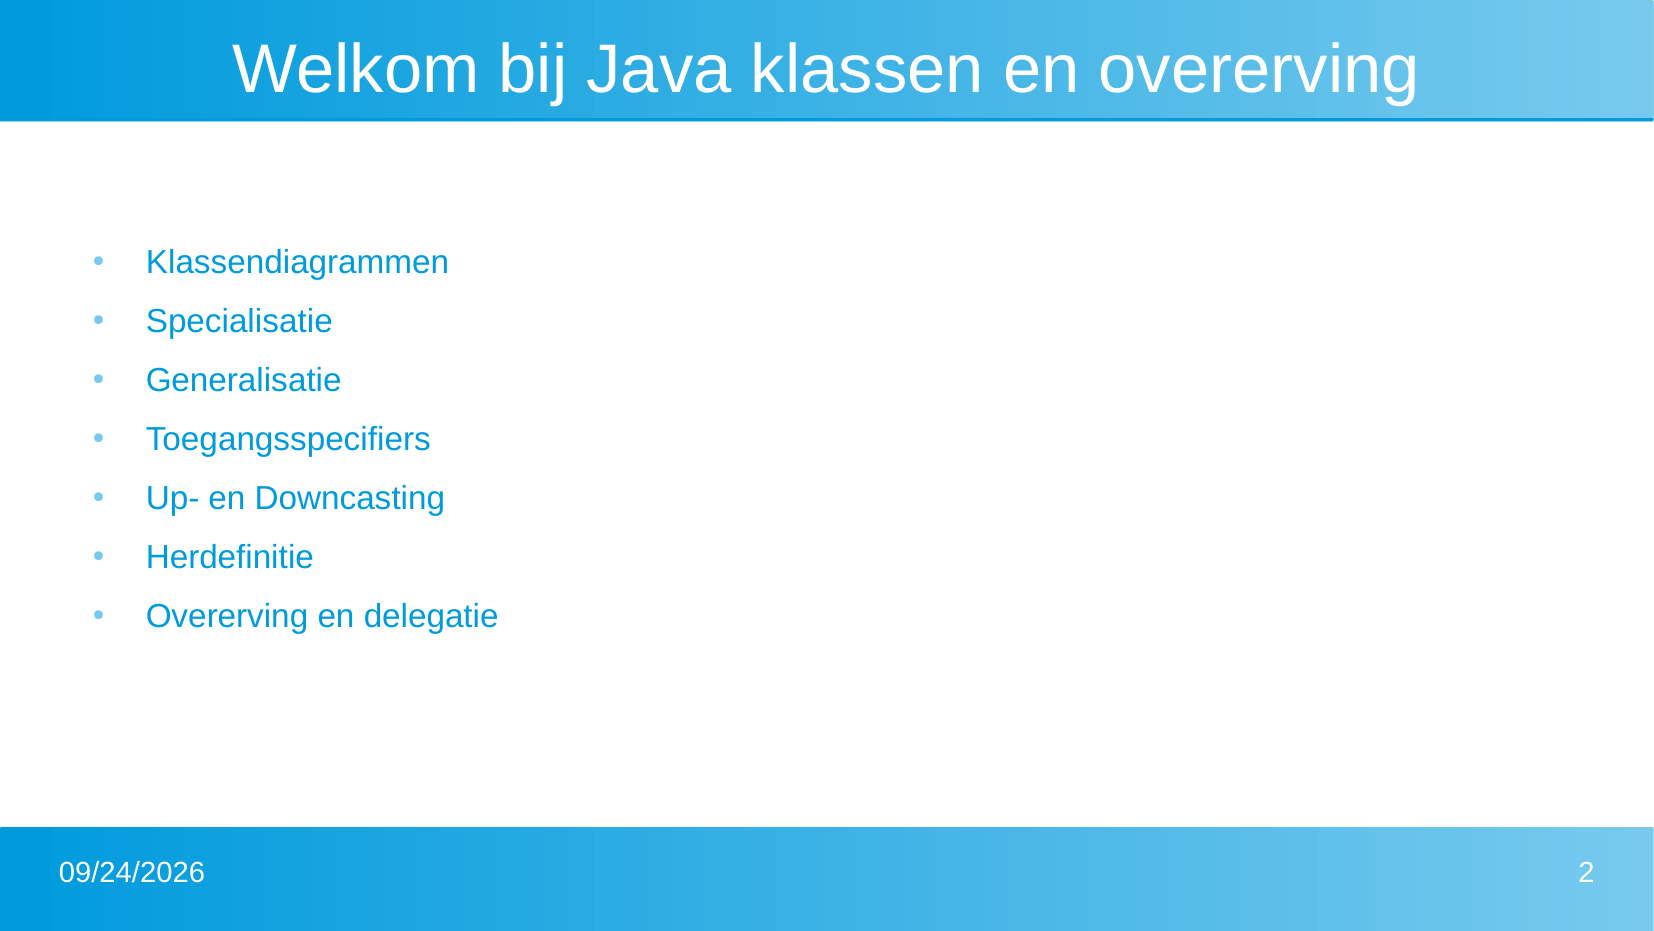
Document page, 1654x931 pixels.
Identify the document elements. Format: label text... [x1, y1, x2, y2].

title Welkom bij Java klassen en overerving [59, 0, 1595, 184]
list Klassendiagrammen Specialisatie Generalisatie Toegangsspecifiers Up- en Downcasting Herdefinitie Overerving en delegatie [75, 183, 1611, 775]
